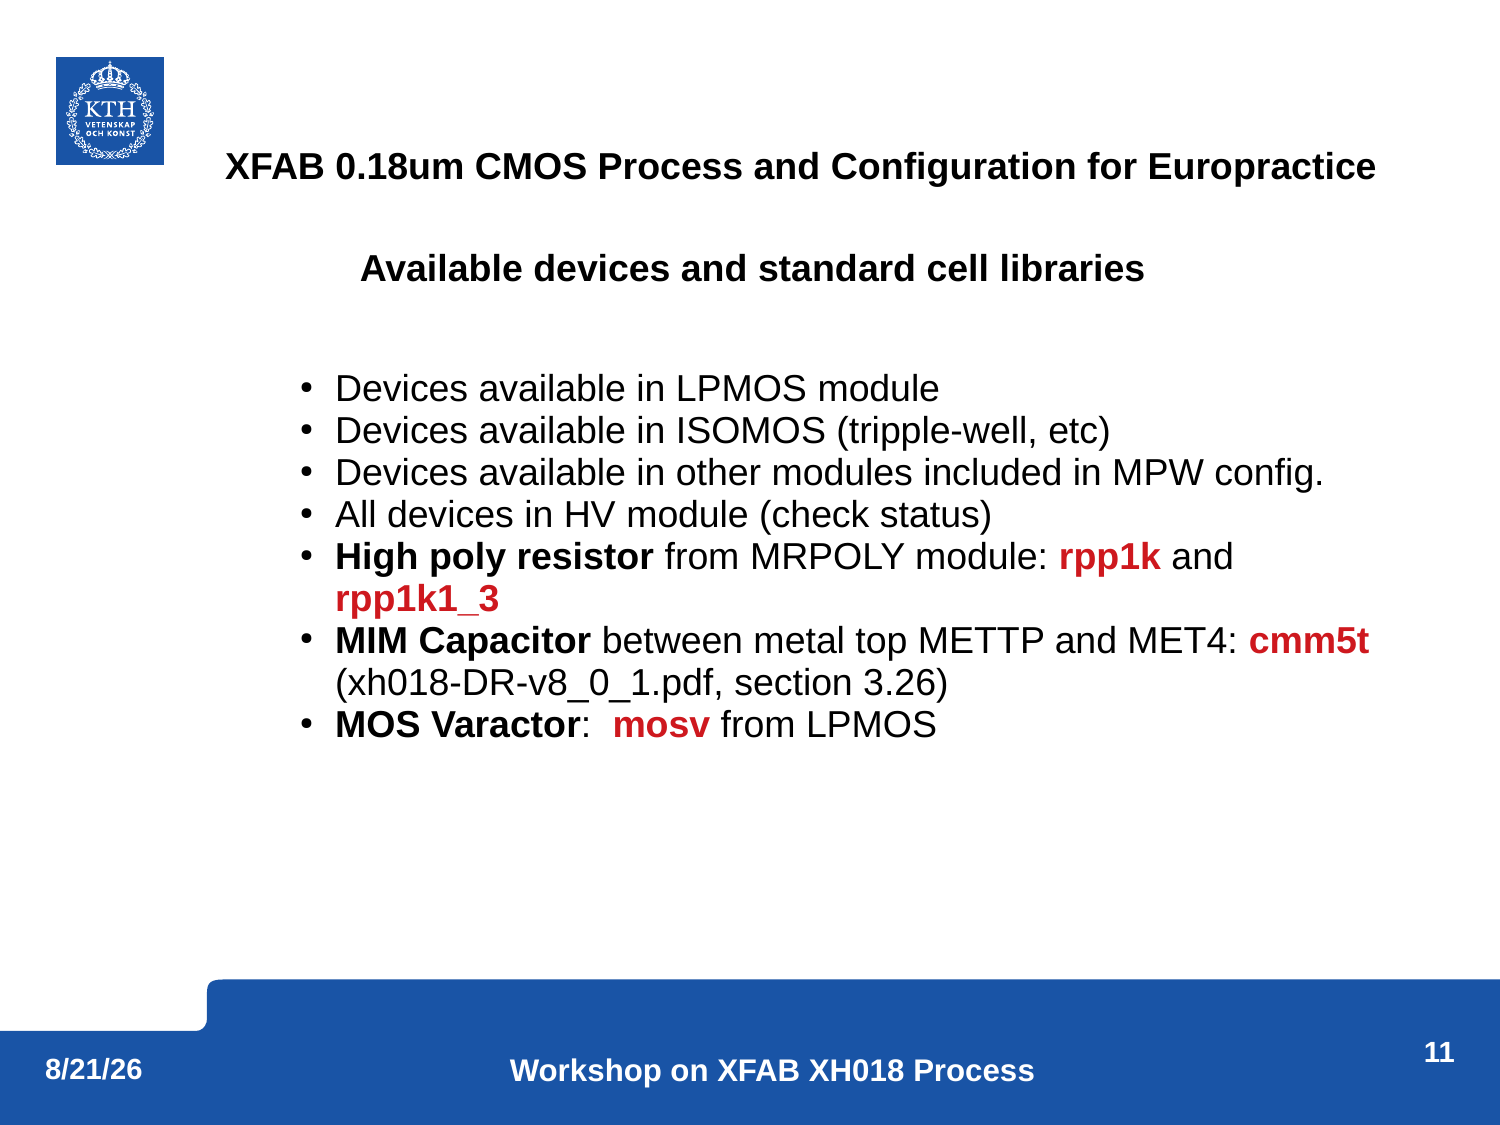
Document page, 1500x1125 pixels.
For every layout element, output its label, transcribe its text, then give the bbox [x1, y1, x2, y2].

text_box XFAB 0.18um CMOS Process and Configuration for Europractice [210, 138, 1393, 196]
text_box Devices available in LPMOS module Devices available in ISOMOS (tripple-well, etc) Devices available in other modules included in MPW config. All devices in HV module (check status) High poly resistor from MRPOLY module: rpp1k and rpp1k1_3 MIM Capacitor between metal top METTP and MET4: cmm5t (xh018-DR-v8_0_1.pdf, section 3.26) MOS Varactor: mosv from LPMOS [285, 360, 1411, 837]
text_box Available devices and standard cell libraries [345, 239, 1182, 297]
